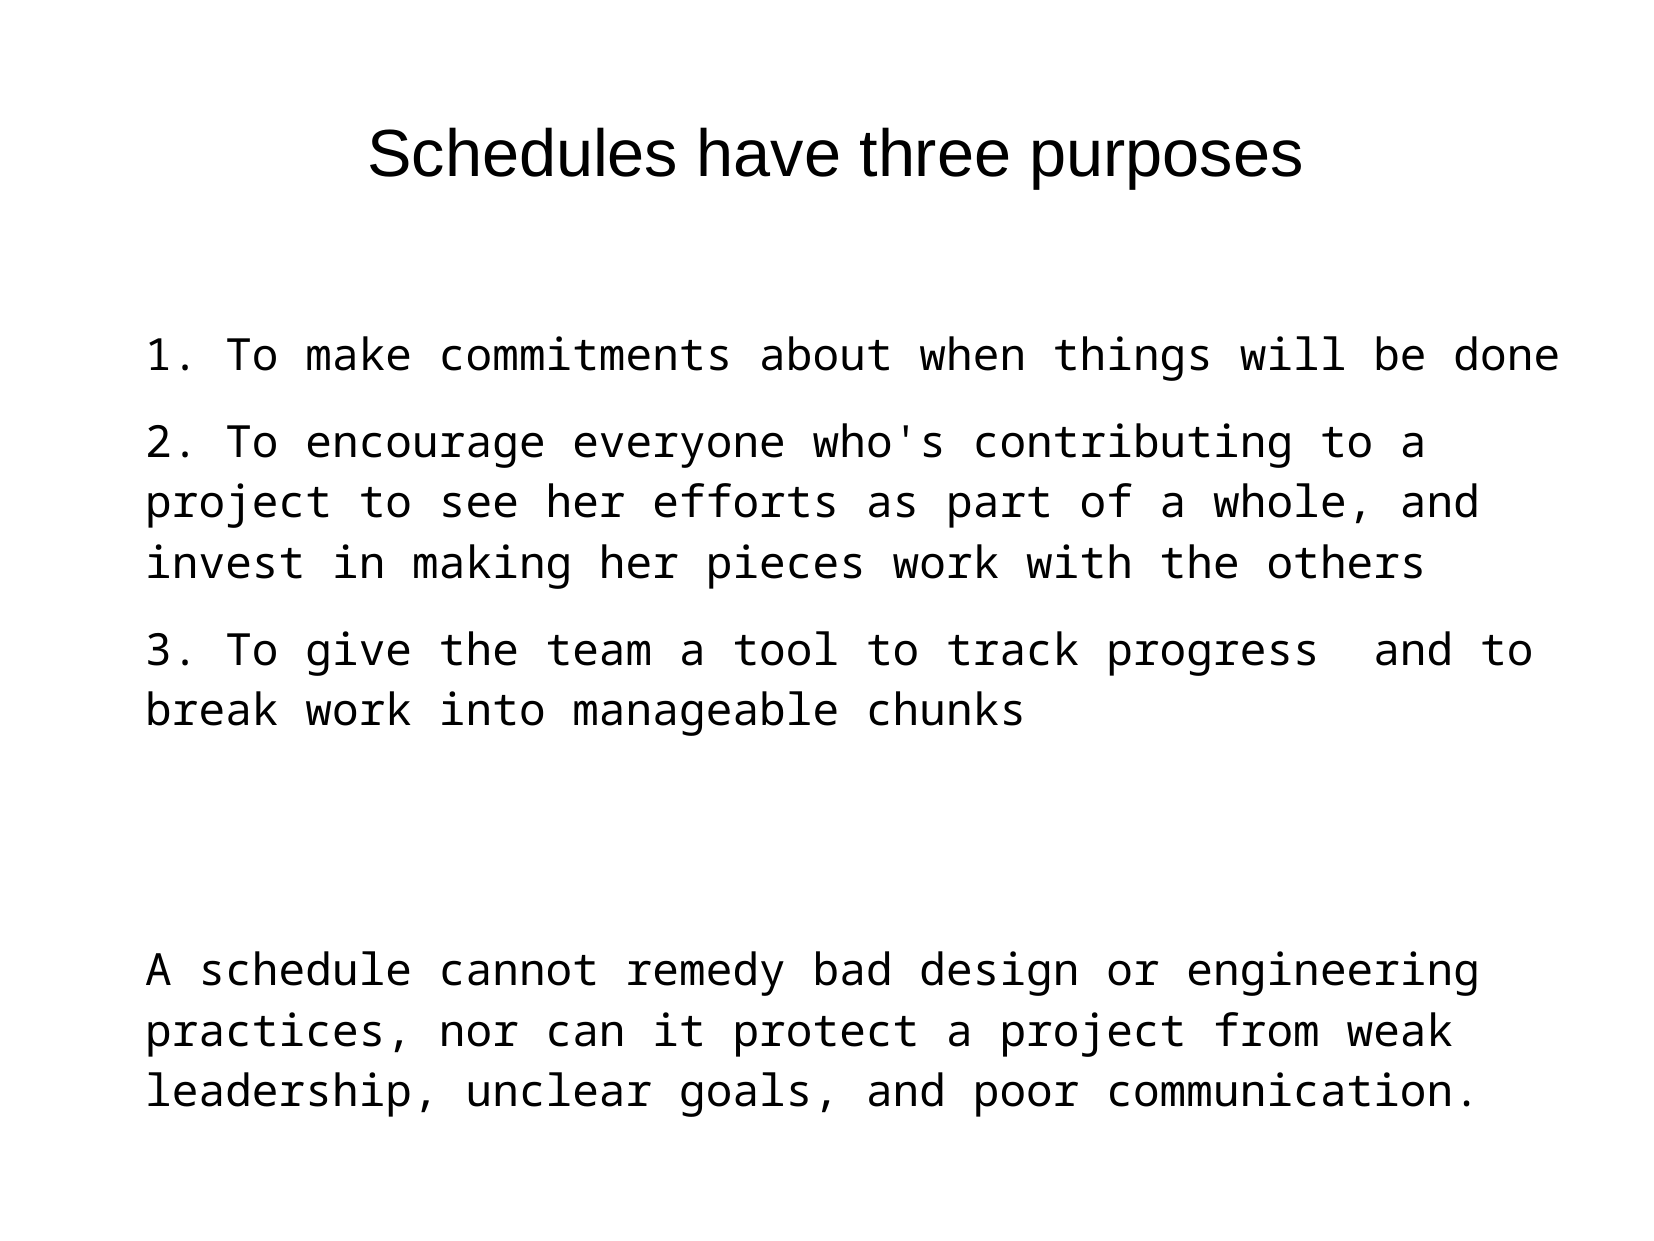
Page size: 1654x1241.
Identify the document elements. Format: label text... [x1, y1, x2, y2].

title Schedules have three purposes [82, 49, 1571, 236]
list 1. To make commitments about when things will be done 2. To encourage everyone who's contributing to a project to see her efforts as part of a whole, and invest in making her pieces work with the others 3. To give the team a tool to track progress and to break work into manageable chunks A schedule cannot remedy bad design or engineering practices, nor can it protect a project from weak leadership, unclear goals, and poor communication. [82, 236, 1571, 1182]
